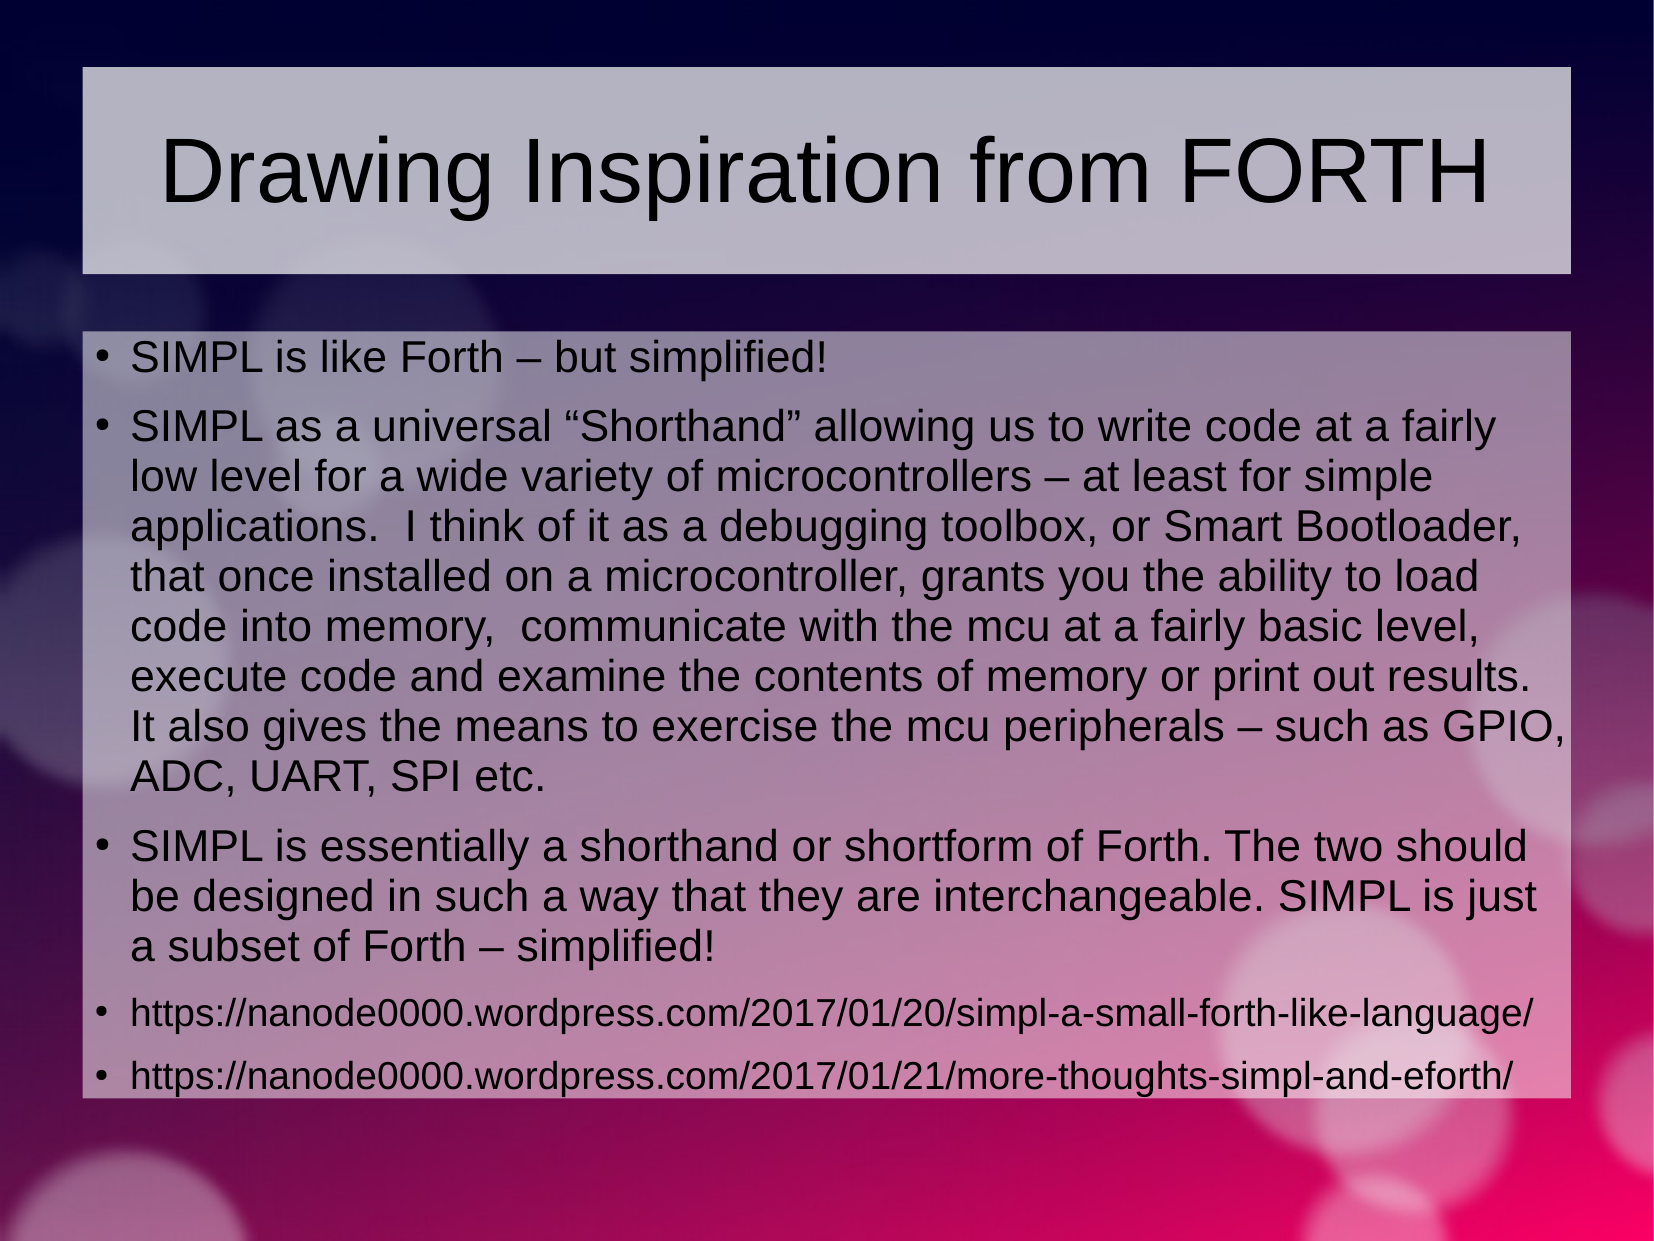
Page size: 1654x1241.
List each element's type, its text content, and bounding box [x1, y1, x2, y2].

picture [0, 0, 1654, 1241]
title Drawing Inspiration from FORTH [82, 67, 1571, 275]
list SIMPL is like Forth – but simplified! SIMPL as a universal “Shorthand” allowing us to write code at a fairly low level for a wide variety of microcontrollers – at least for simple applications. I think of it as a debugging toolbox, or Smart Bootloader, that once installed on a microcontroller, grants you the ability to load code into memory, communicate with the mcu at a fairly basic level, execute code and examine the contents of memory or print out results. It also gives the means to exercise the mcu peripherals – such as GPIO, ADC, UART, SPI etc. SIMPL is essentially a shorthand or shortform of Forth. The two should be designed in such a way that they are interchangeable. SIMPL is just a subset of Forth – simplified! https://nanode0000.wordpress.com/2017/01/20/simpl-a-small-forth-like-language/ https://nanode0000.wordpress.com/2017/01/21/more-thoughts-simpl-and-eforth/ [82, 331, 1571, 1099]
